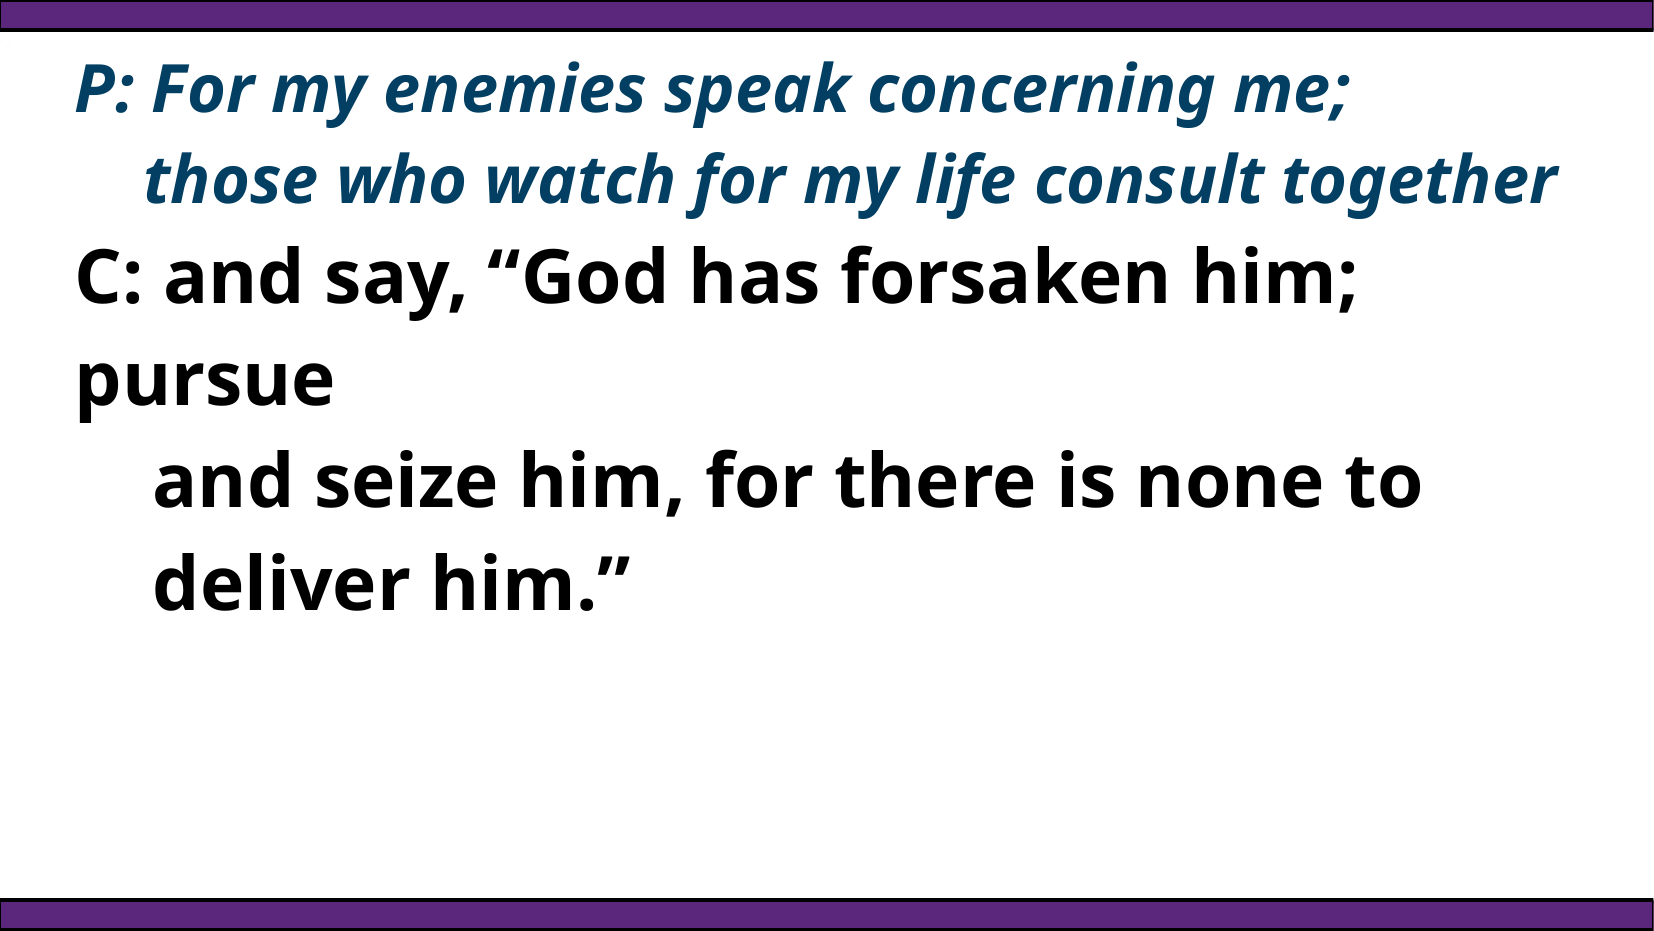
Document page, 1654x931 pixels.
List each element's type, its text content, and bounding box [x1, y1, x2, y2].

text_box [0, 0, 1654, 31]
text_box [0, 900, 1654, 931]
picture [0, 31, 1654, 900]
text_box P: For my enemies speak concerning me; those who watch for my life consult together C: and say, “God has forsaken him; pursue and seize him, for there is none to deliver him.” [60, 34, 1606, 526]
